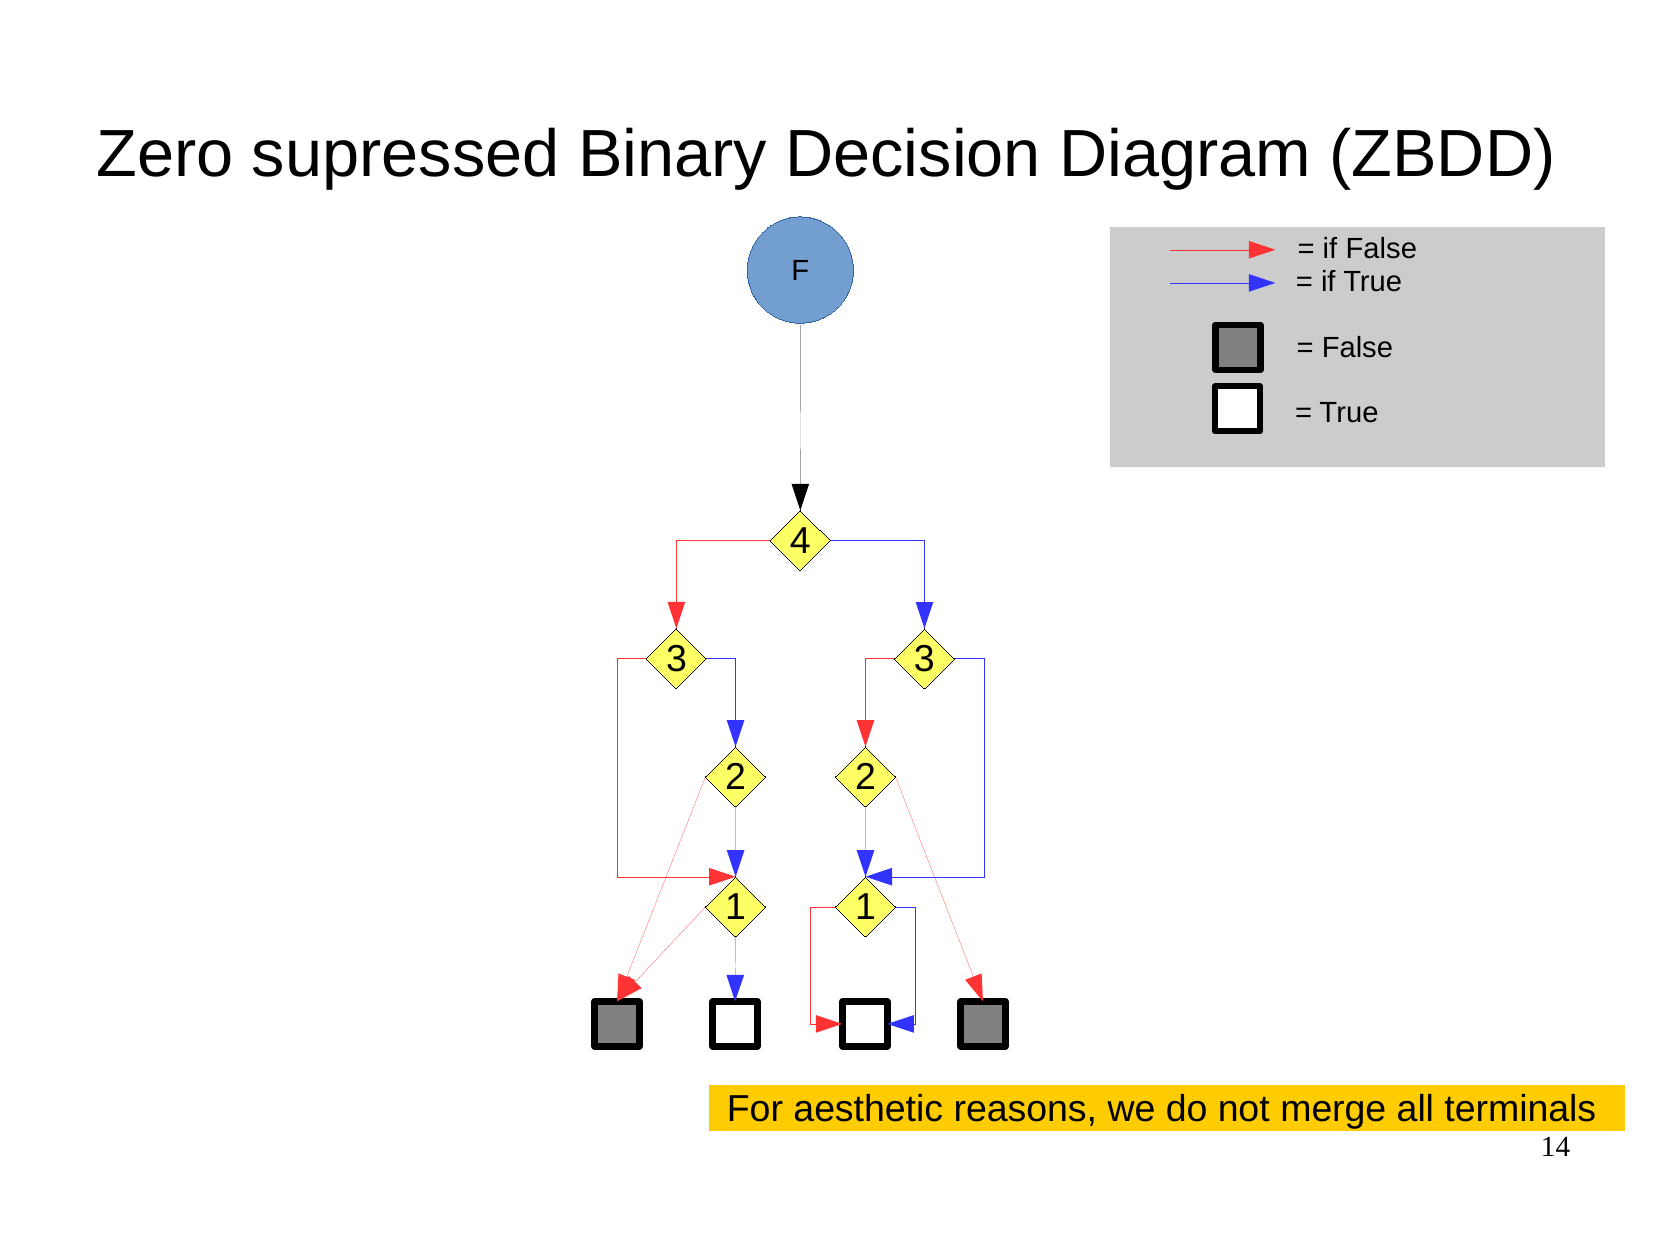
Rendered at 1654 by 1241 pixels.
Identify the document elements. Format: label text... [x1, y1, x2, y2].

text_box [1215, 386, 1261, 432]
text_box [1215, 324, 1261, 370]
title Zero supressed Binary Decision Diagram (ZBDD) [82, 49, 1571, 257]
text_box [594, 1001, 640, 1047]
text_box 4 [770, 510, 831, 571]
text_box 3 [894, 628, 955, 689]
text_box 1 [835, 876, 896, 937]
text_box = if False = if True = False = True [1109, 227, 1605, 468]
text_box 1 [705, 876, 766, 937]
text_box 3 [646, 628, 707, 689]
text_box [842, 1001, 888, 1047]
text_box For aesthetic reasons, we do not merge all terminals [709, 1085, 1625, 1131]
text_box 2 [835, 746, 896, 807]
text_box [712, 1001, 758, 1047]
text_box F [747, 257, 854, 324]
text_box 2 [705, 746, 766, 807]
text_box [960, 1001, 1006, 1047]
